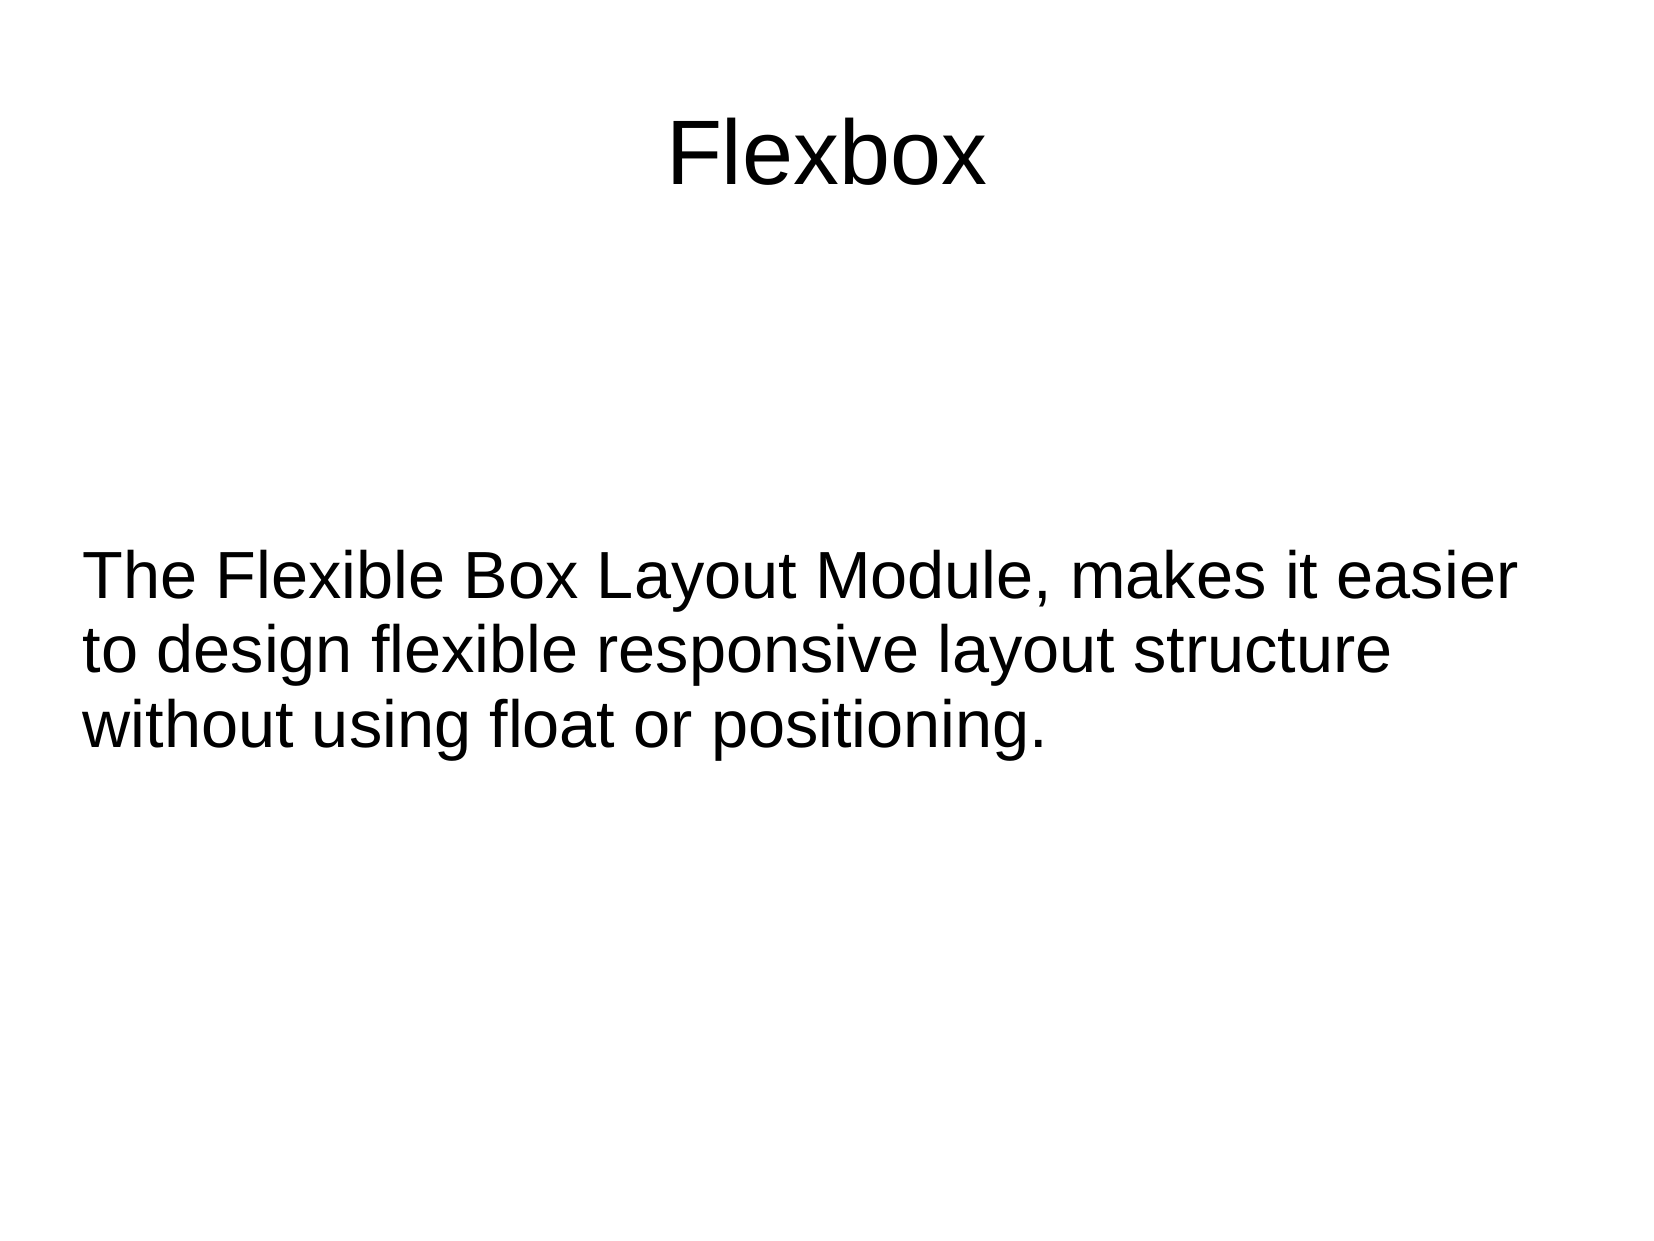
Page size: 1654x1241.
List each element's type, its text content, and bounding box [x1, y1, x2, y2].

title Flexbox [82, 49, 1571, 257]
subtitle The Flexible Box Layout Module, makes it easier to design flexible responsive layout structure without using float or positioning. [82, 290, 1571, 1010]
